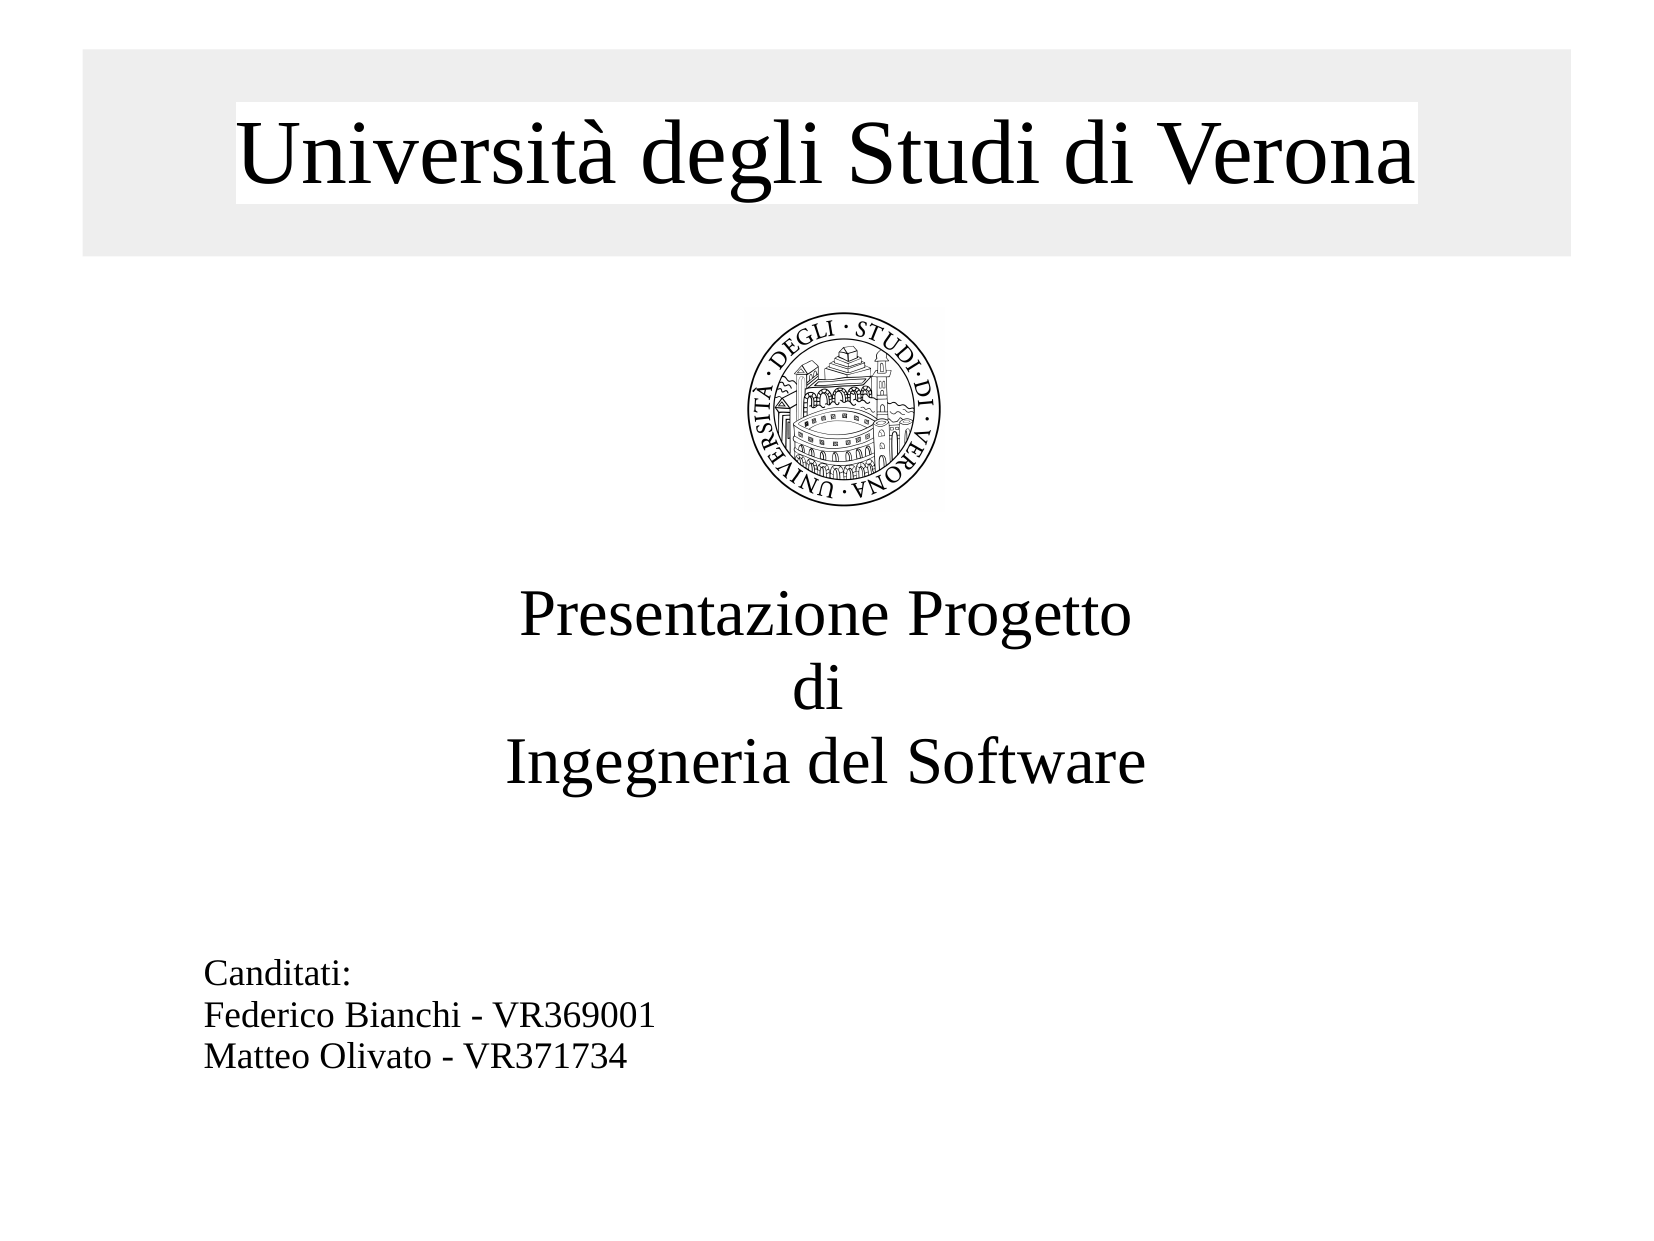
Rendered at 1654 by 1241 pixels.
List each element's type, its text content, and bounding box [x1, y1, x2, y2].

subtitle Presentazione Progetto di Ingegneria del Software [82, 290, 1571, 1010]
picture [744, 307, 945, 512]
text_box Canditati: Federico Bianchi - VR369001 Matteo Olivato - VR371734 [188, 944, 672, 1085]
title Università degli Studi di Verona [82, 49, 1571, 257]
